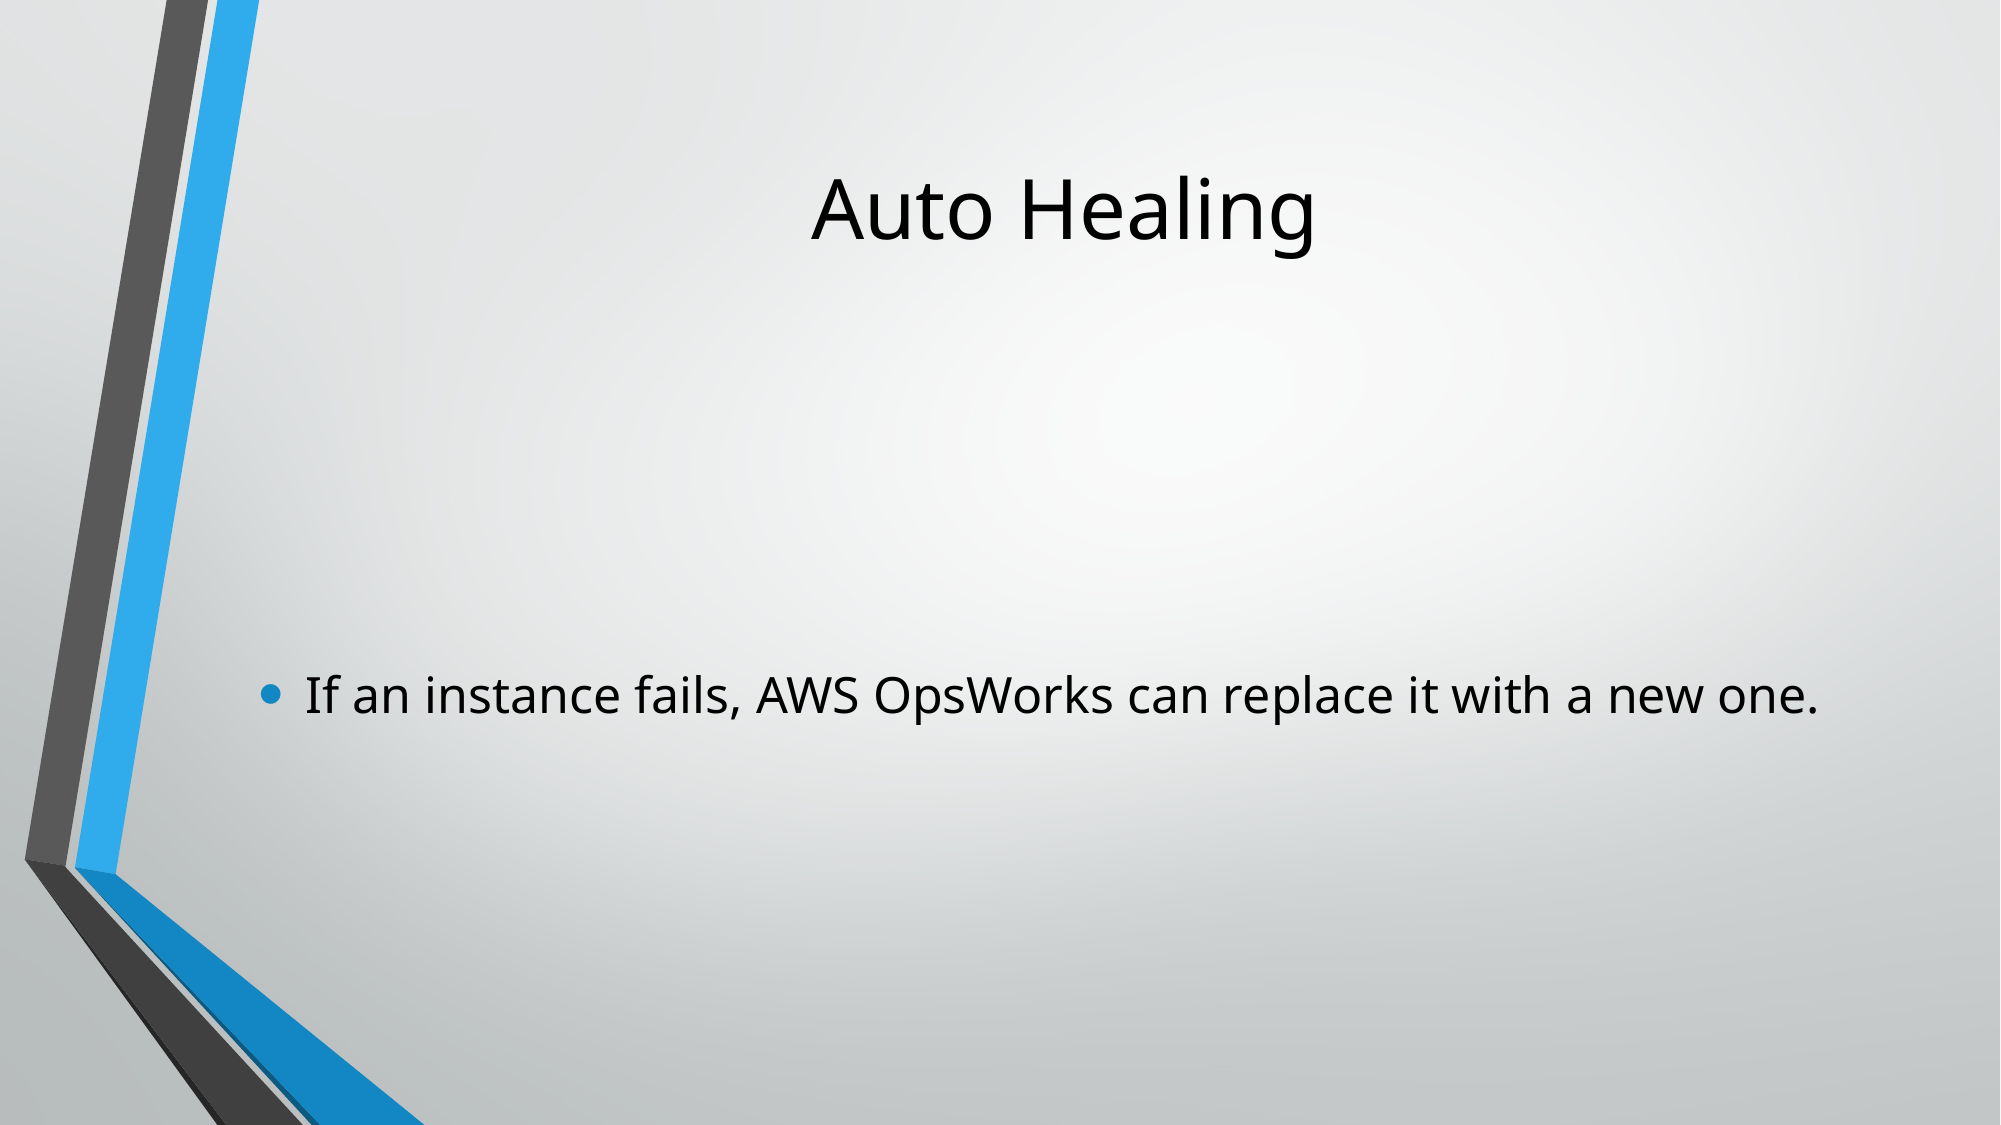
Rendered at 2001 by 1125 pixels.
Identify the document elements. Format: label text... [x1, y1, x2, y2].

list If an instance fails, AWS OpsWorks can replace it with a new one. [243, 437, 1887, 950]
title Auto Healing [243, 112, 1887, 400]
